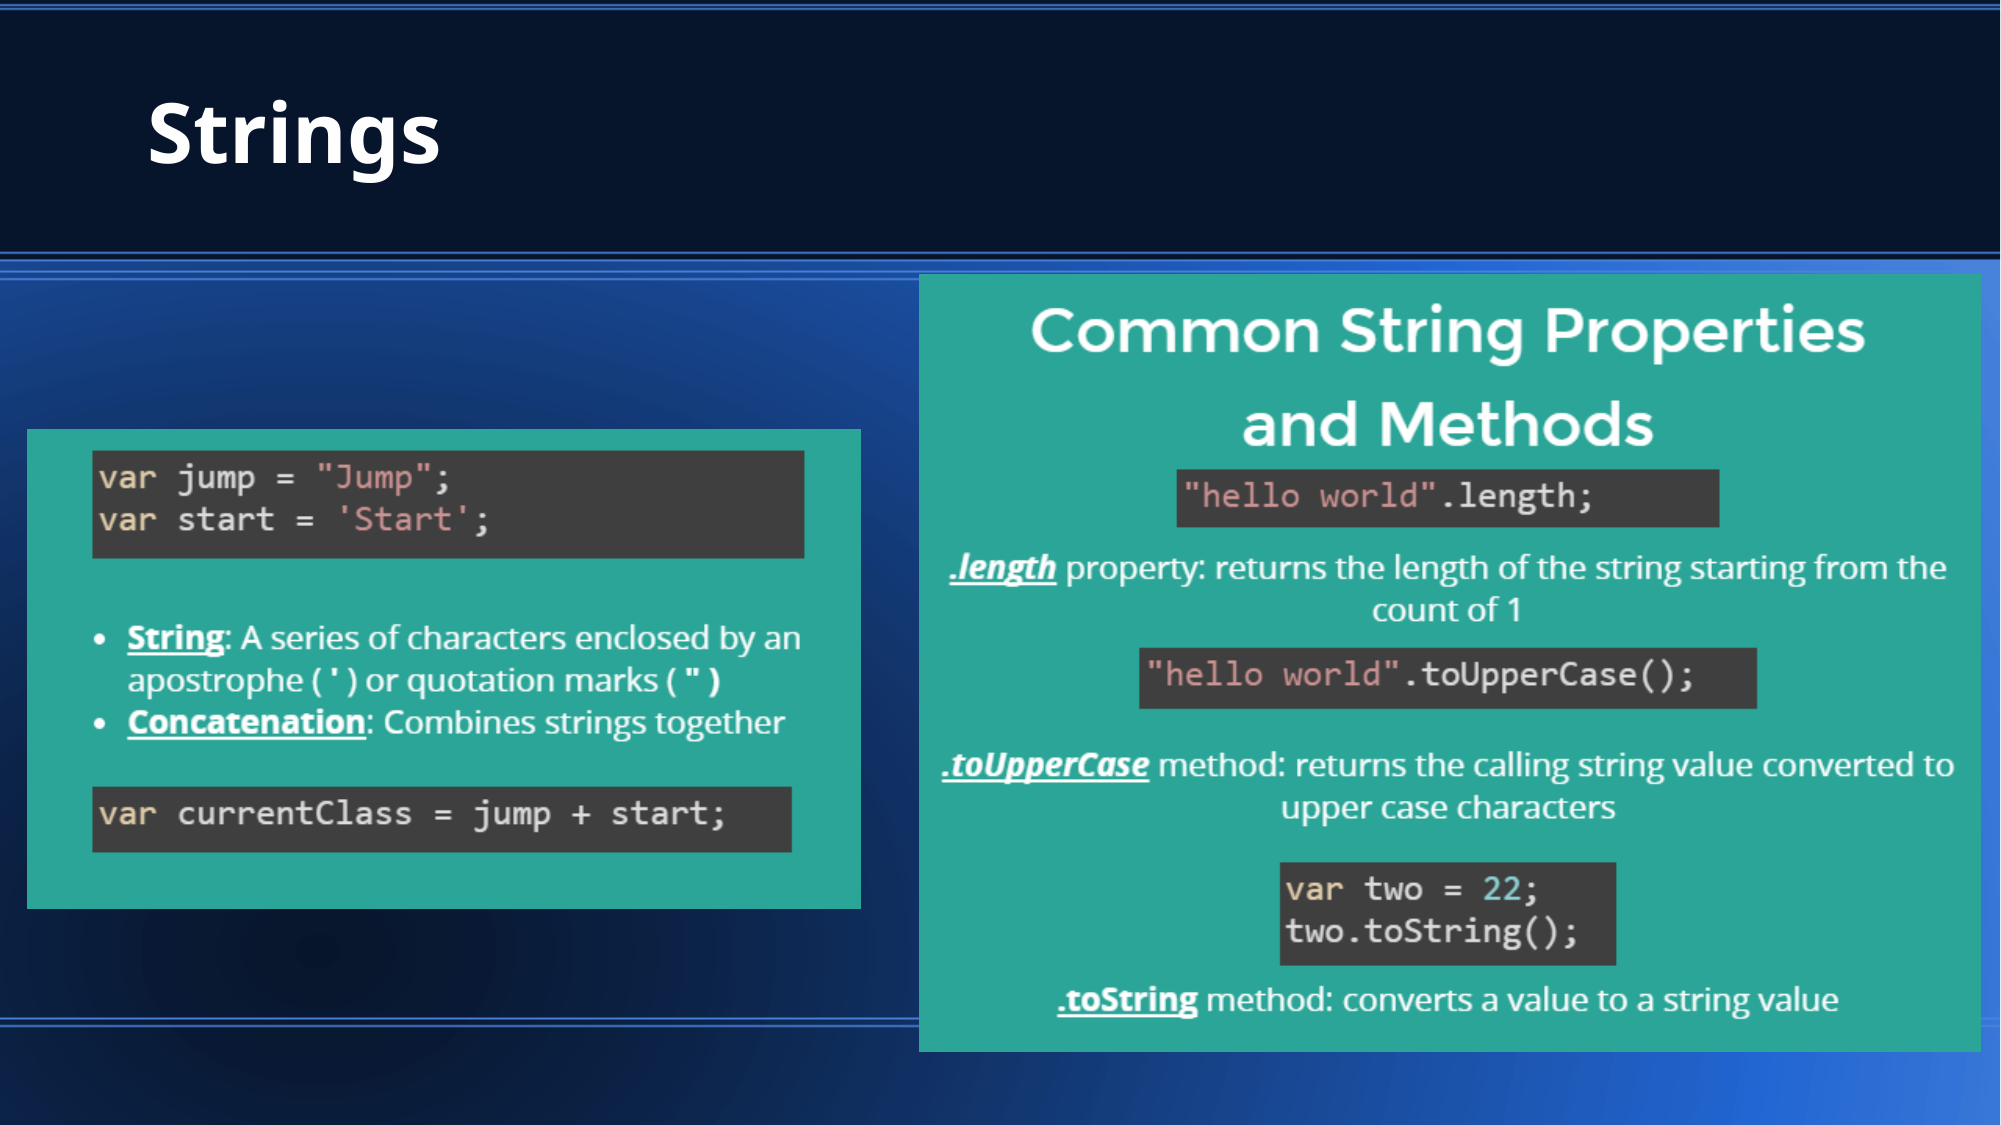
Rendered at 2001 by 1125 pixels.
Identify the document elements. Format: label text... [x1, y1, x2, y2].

title Strings [132, 73, 1868, 233]
picture [0, 0, 2001, 1125]
